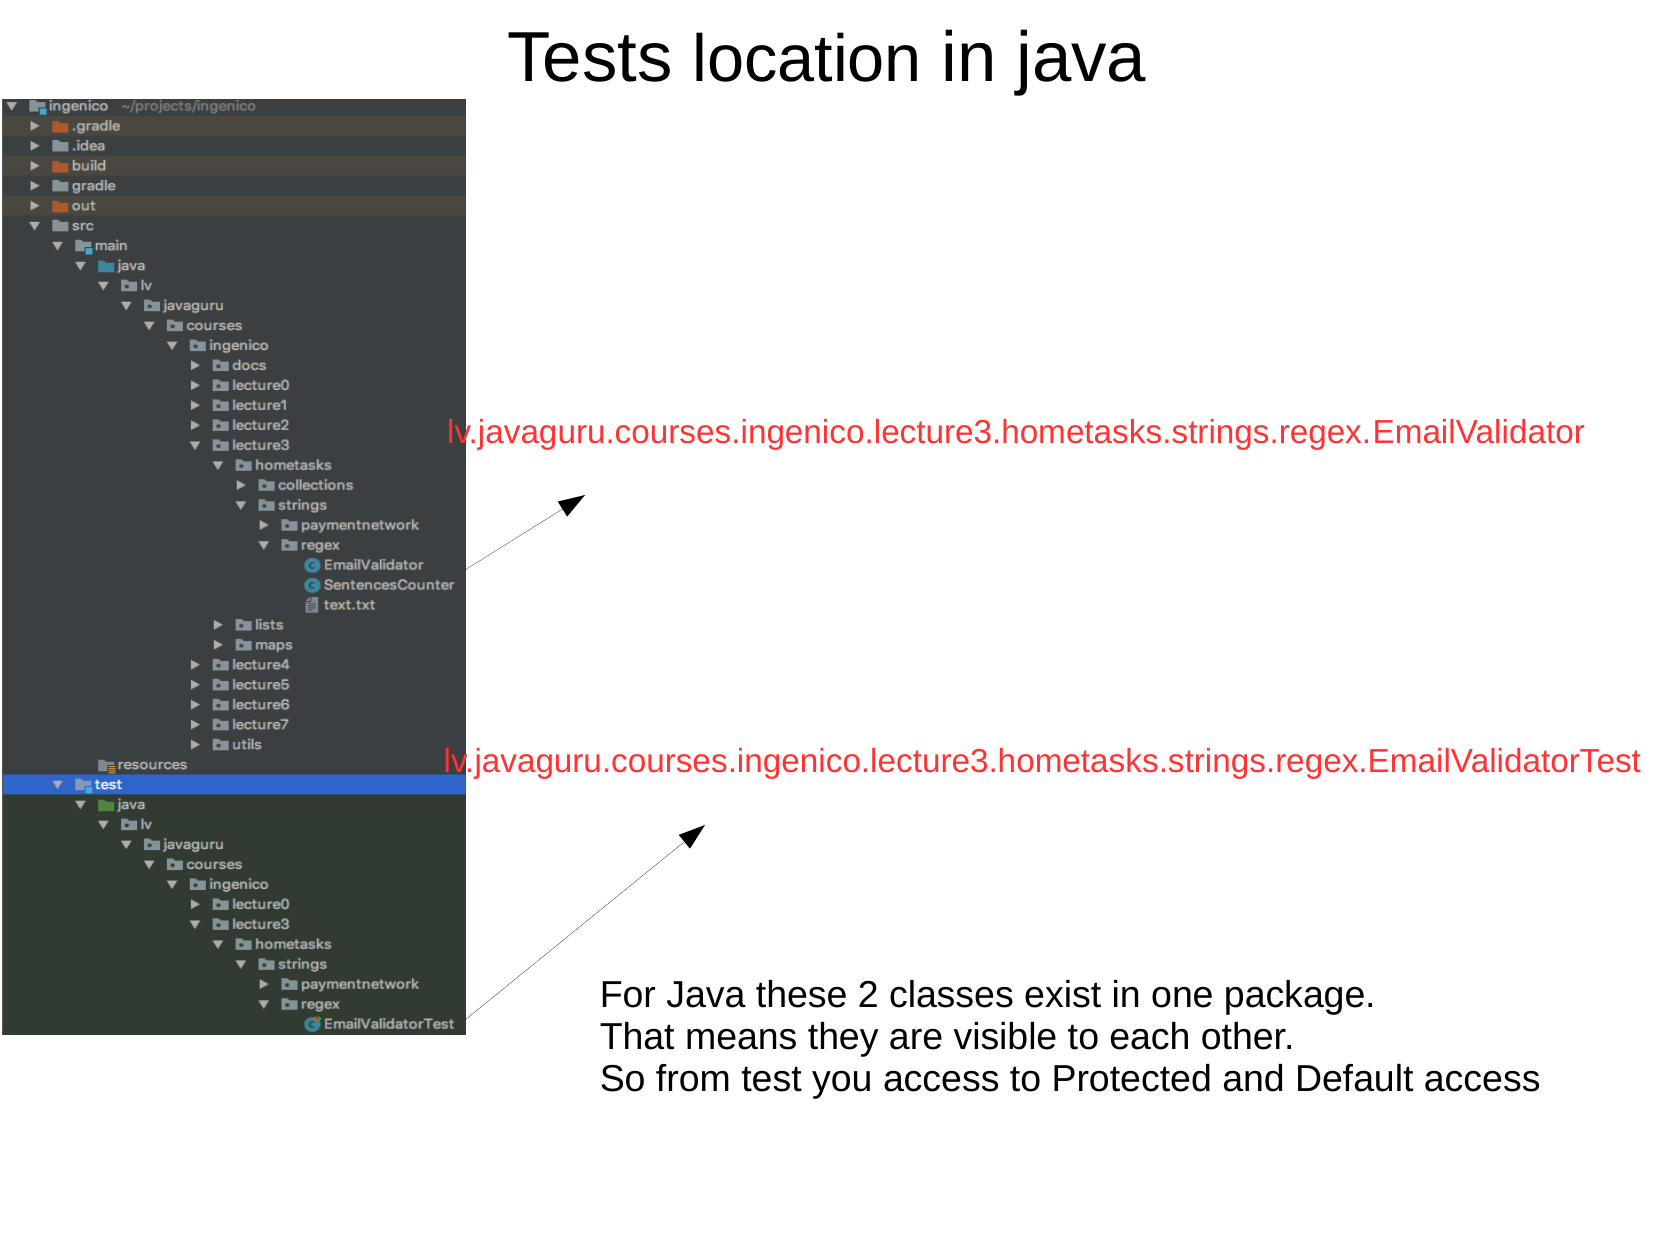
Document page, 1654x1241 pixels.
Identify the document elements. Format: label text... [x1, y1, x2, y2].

text_box For Java these 2 classes exist in one package. That means they are visible to each other. So from test you access to Protected and Default access [585, 966, 1557, 1107]
text_box lv.javaguru.courses.ingenico.lecture3.hometasks.strings.regex.EmailValidator [432, 405, 1654, 496]
picture [2, 99, 466, 1036]
text_box lv.javaguru.courses.ingenico.lecture3.hometasks.strings.regex.EmailValidatorTest [428, 735, 1654, 788]
title Tests location in java [82, 13, 1571, 100]
